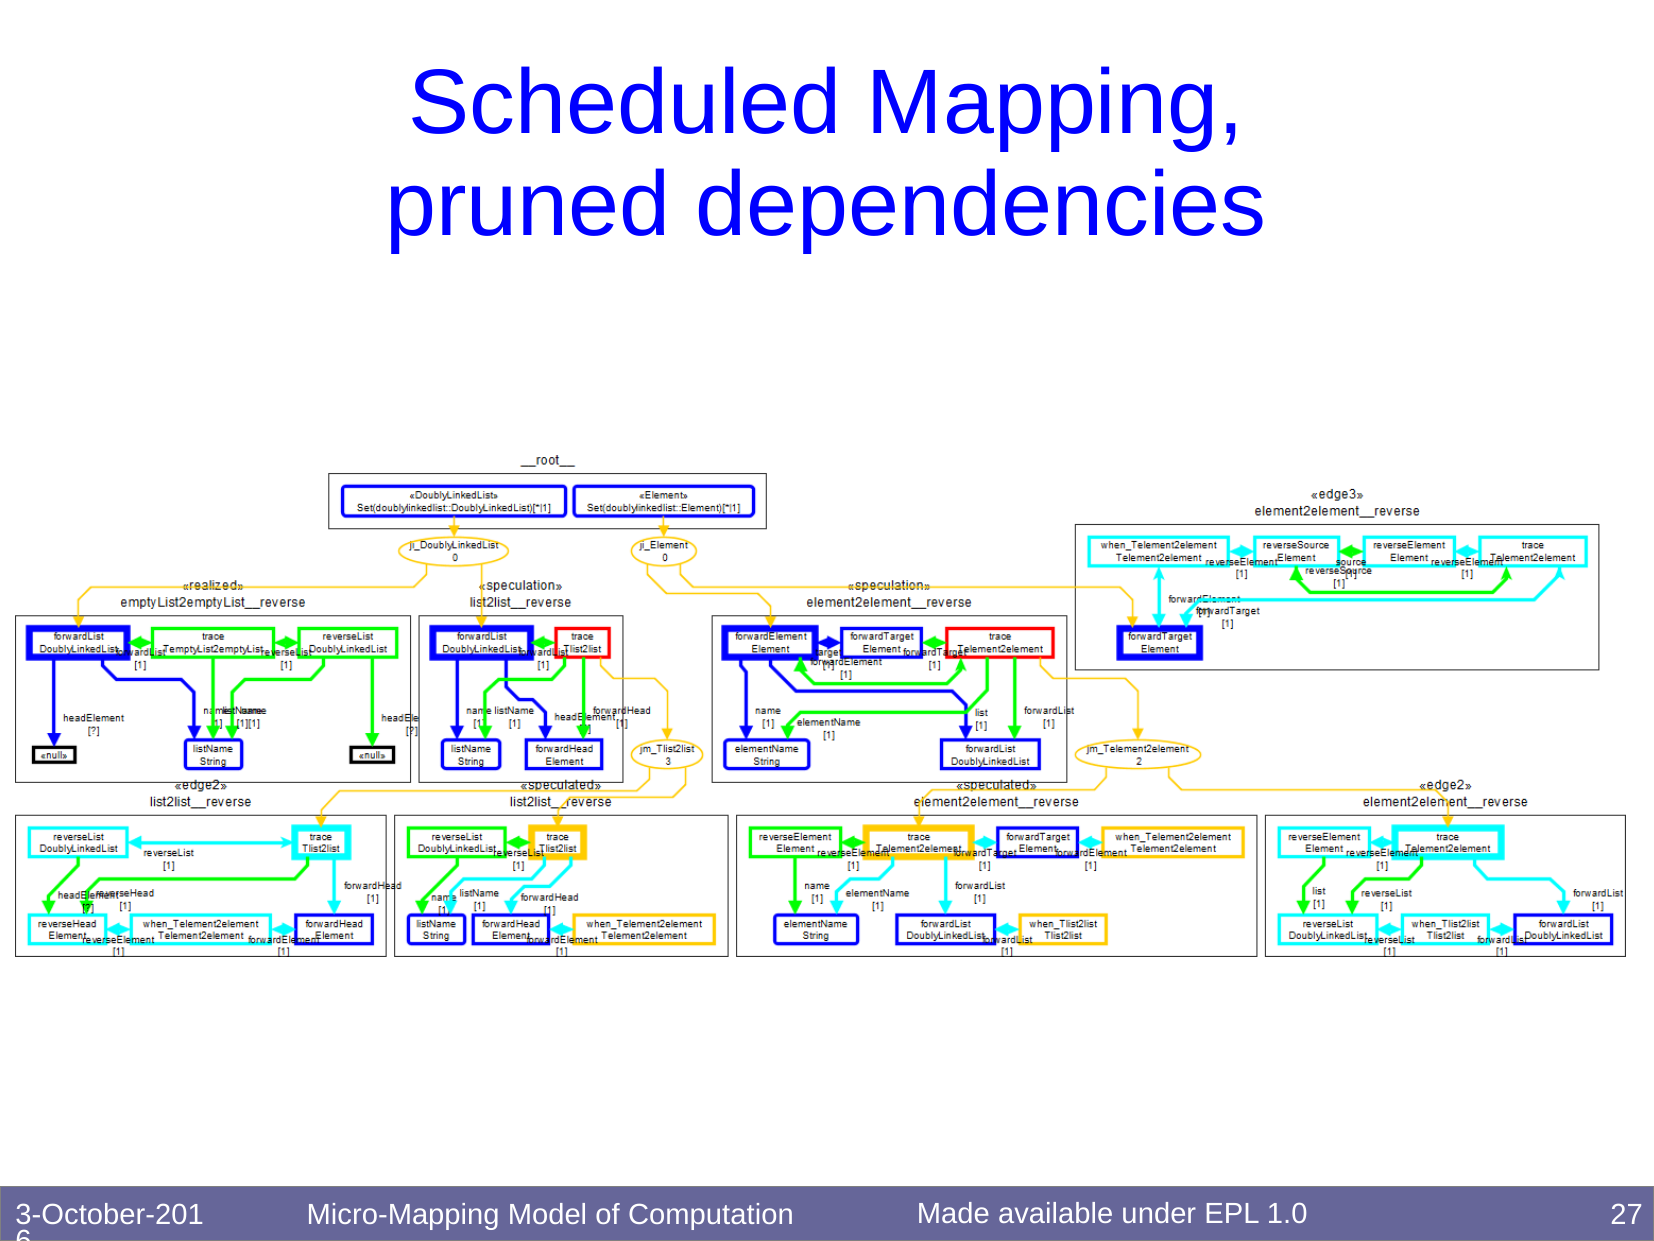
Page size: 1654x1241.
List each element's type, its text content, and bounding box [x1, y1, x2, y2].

picture [15, 455, 1626, 958]
title Scheduled Mapping, pruned dependencies [82, 49, 1571, 257]
